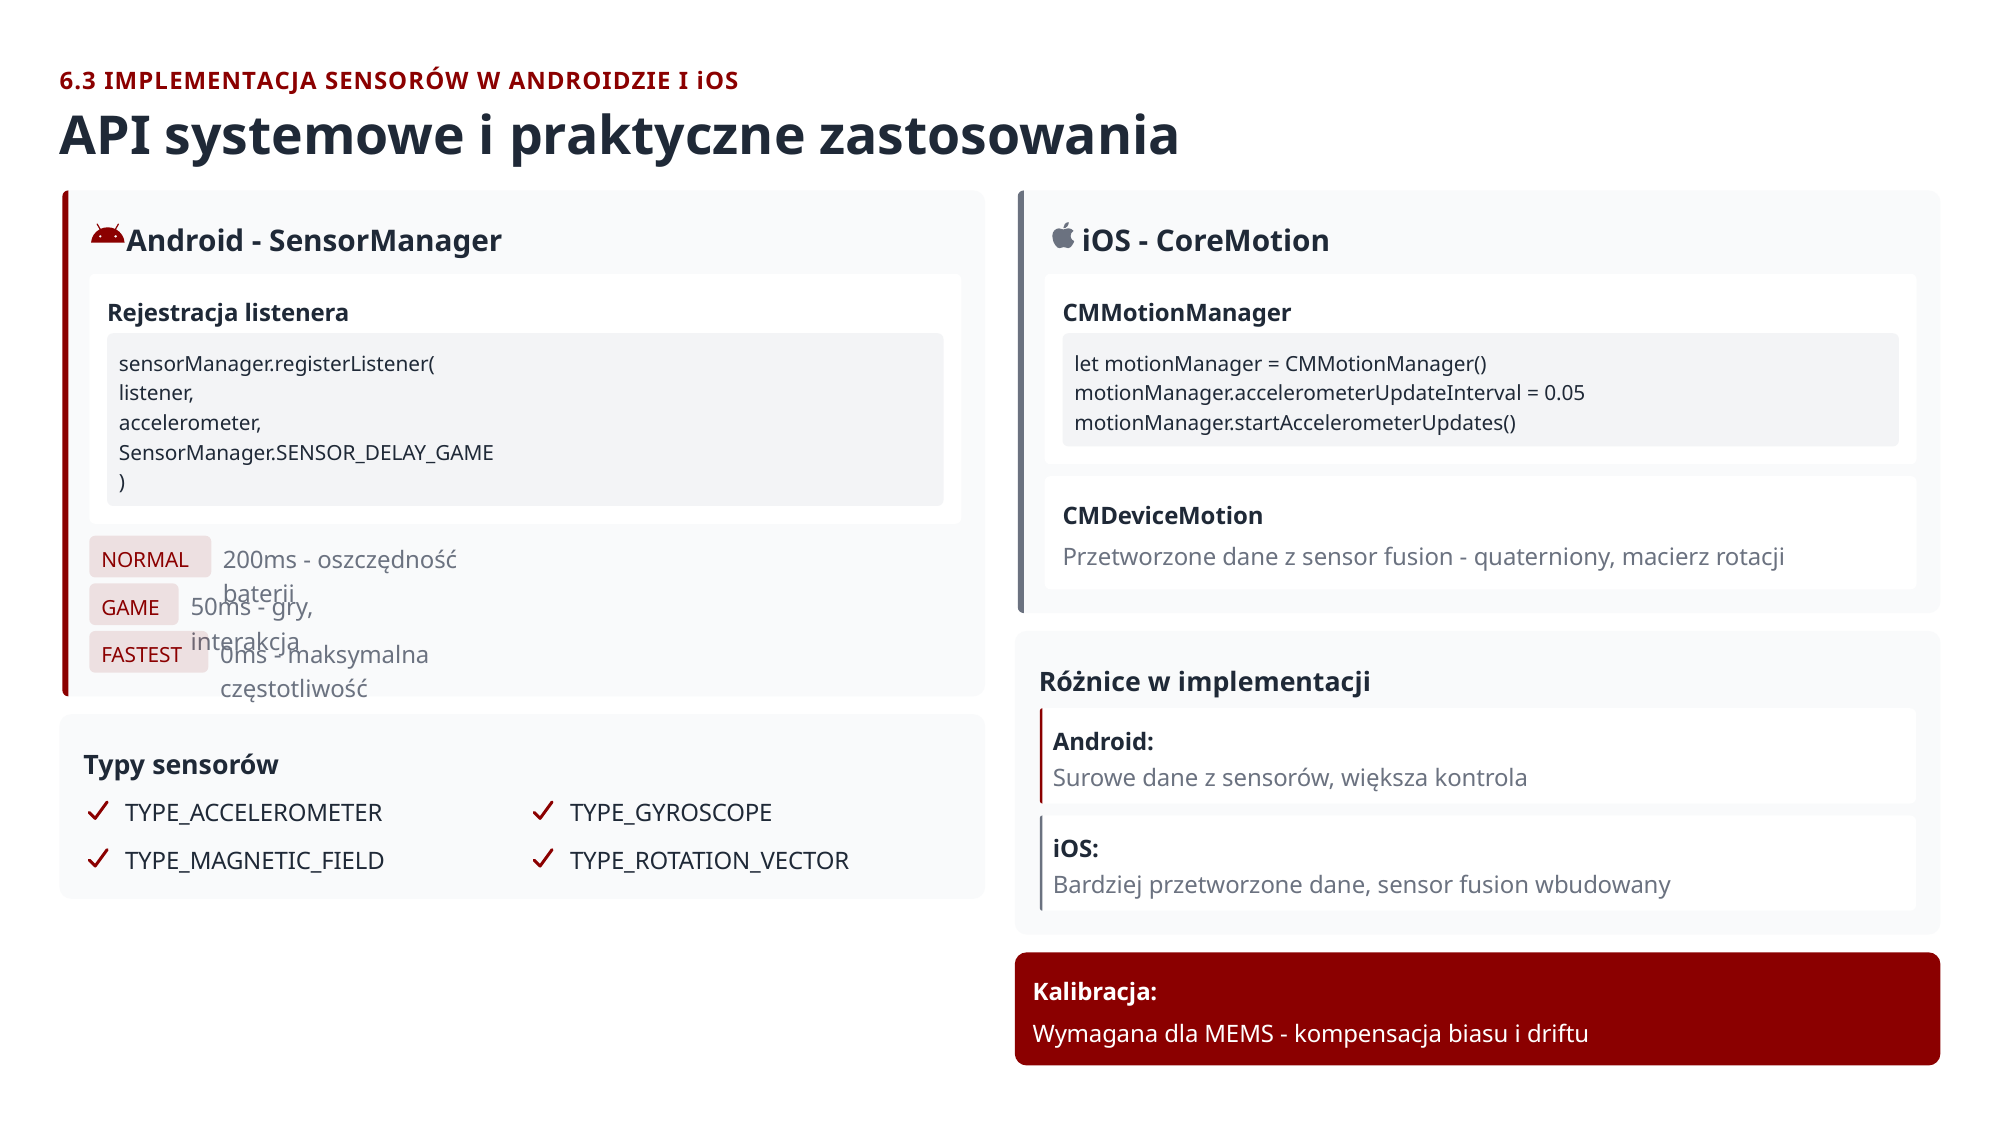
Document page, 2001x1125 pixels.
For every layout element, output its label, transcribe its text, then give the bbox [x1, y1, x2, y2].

text_box CMDeviceMotion [1062, 494, 1911, 530]
text_box Android - SensorManager [126, 214, 976, 256]
text_box ) [119, 464, 942, 494]
text_box Różnice w implementacji [1039, 655, 1930, 696]
text_box motionManager.startAccelerometerUpdates() [1074, 405, 1897, 435]
text_box [59, 714, 986, 899]
text_box NORMAL [89, 536, 222, 577]
text_box 6.3 IMPLEMENTACJA SENSORÓW W ANDROIDZIE I iOS [60, 59, 1952, 95]
text_box sensorManager.registerListener( [119, 345, 942, 375]
text_box TYPE_ROTATION_VECTOR [570, 839, 897, 875]
text_box 200ms - oszczędność baterii [223, 539, 512, 574]
text_box [1014, 630, 1941, 935]
text_box [280, 686, 287, 695]
text_box listener, [119, 375, 942, 405]
text_box Bardziej przetworzone dane, sensor fusion wbudowany [1053, 863, 1916, 899]
text_box GAME [89, 583, 189, 625]
text_box Przetworzone dane z sensor fusion - quaterniony, macierz rotacji [1062, 536, 1911, 571]
text_box 0ms - maksymalna częstotliwość [220, 634, 558, 670]
text_box [62, 190, 986, 697]
text_box iOS: [1053, 827, 1916, 863]
text_box CMMotionManager [1062, 292, 1911, 327]
text_box TYPE_ACCELEROMETER [125, 792, 426, 827]
text_box Surowe dane z sensorów, większa kontrola [1053, 756, 1916, 792]
text_box [1014, 952, 1941, 1066]
text_box iOS - CoreMotion [1082, 214, 1932, 256]
text_box Rejestracja listenera [107, 292, 955, 327]
text_box Android: [1053, 720, 1916, 756]
text_box TYPE_MAGNETIC_FIELD [125, 839, 415, 875]
text_box [317, 687, 323, 697]
text_box TYPE_GYROSCOPE [570, 792, 804, 827]
text_box let motionManager = CMMotionManager() [1074, 345, 1897, 375]
text_box 50ms - gry, interakcja [191, 586, 415, 622]
text_box [334, 686, 341, 695]
text_box SensorManager.SENSOR_DELAY_GAME [119, 435, 942, 464]
text_box Wymagana dla MEMS - kompensacja biasu i driftu [1033, 1012, 1935, 1048]
text_box motionManager.accelerometerUpdateInterval = 0.05 [1074, 375, 1897, 405]
text_box accelerometer, [119, 405, 942, 435]
text_box Typy sensorów [83, 738, 975, 780]
text_box [1017, 190, 1941, 614]
text_box Kalibracja: [1033, 970, 1935, 1006]
text_box FASTEST [89, 631, 219, 673]
text_box API systemowe i praktyczne zastosowania [60, 107, 1967, 167]
